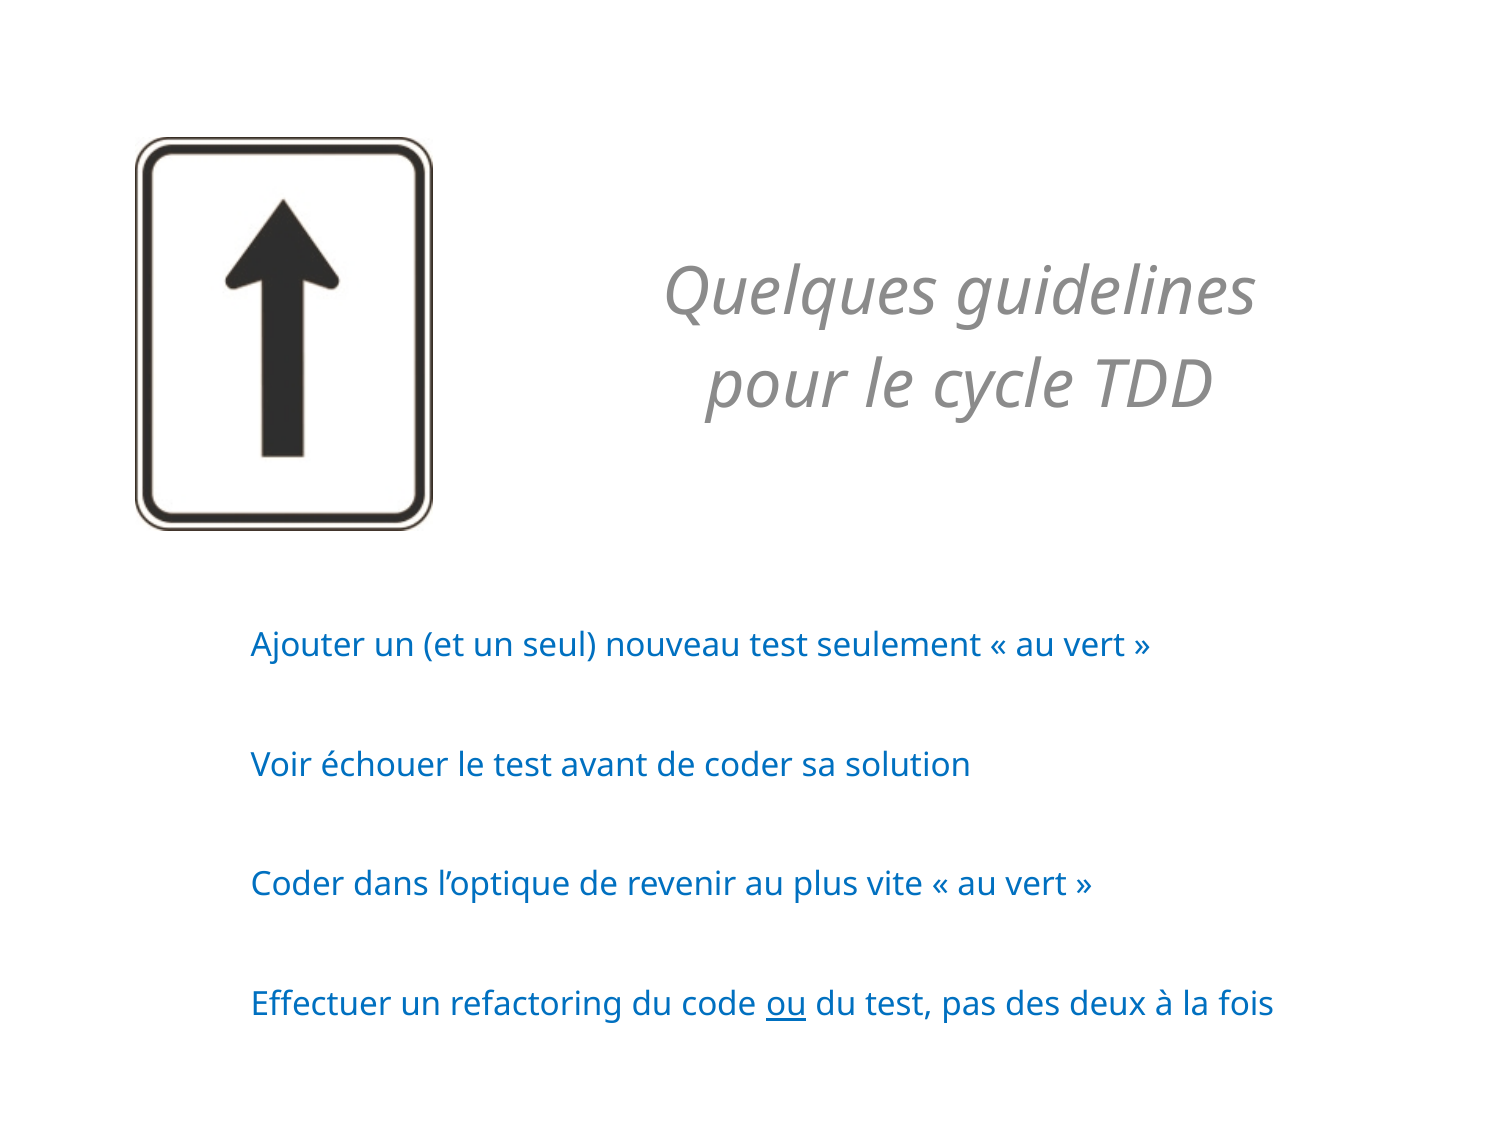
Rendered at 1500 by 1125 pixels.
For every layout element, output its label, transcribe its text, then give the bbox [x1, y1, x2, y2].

text_box Quelques guidelines pour le cycle TDD [501, 98, 1419, 570]
picture [135, 137, 433, 531]
text_box Ajouter un (et un seul) nouveau test seulement « au vert » Voir échouer le test avant de coder sa solution Coder dans l’optique de revenir au plus vite « au vert » Effectuer un refactoring du code ou du test, pas des deux à la fois [235, 615, 1473, 1030]
